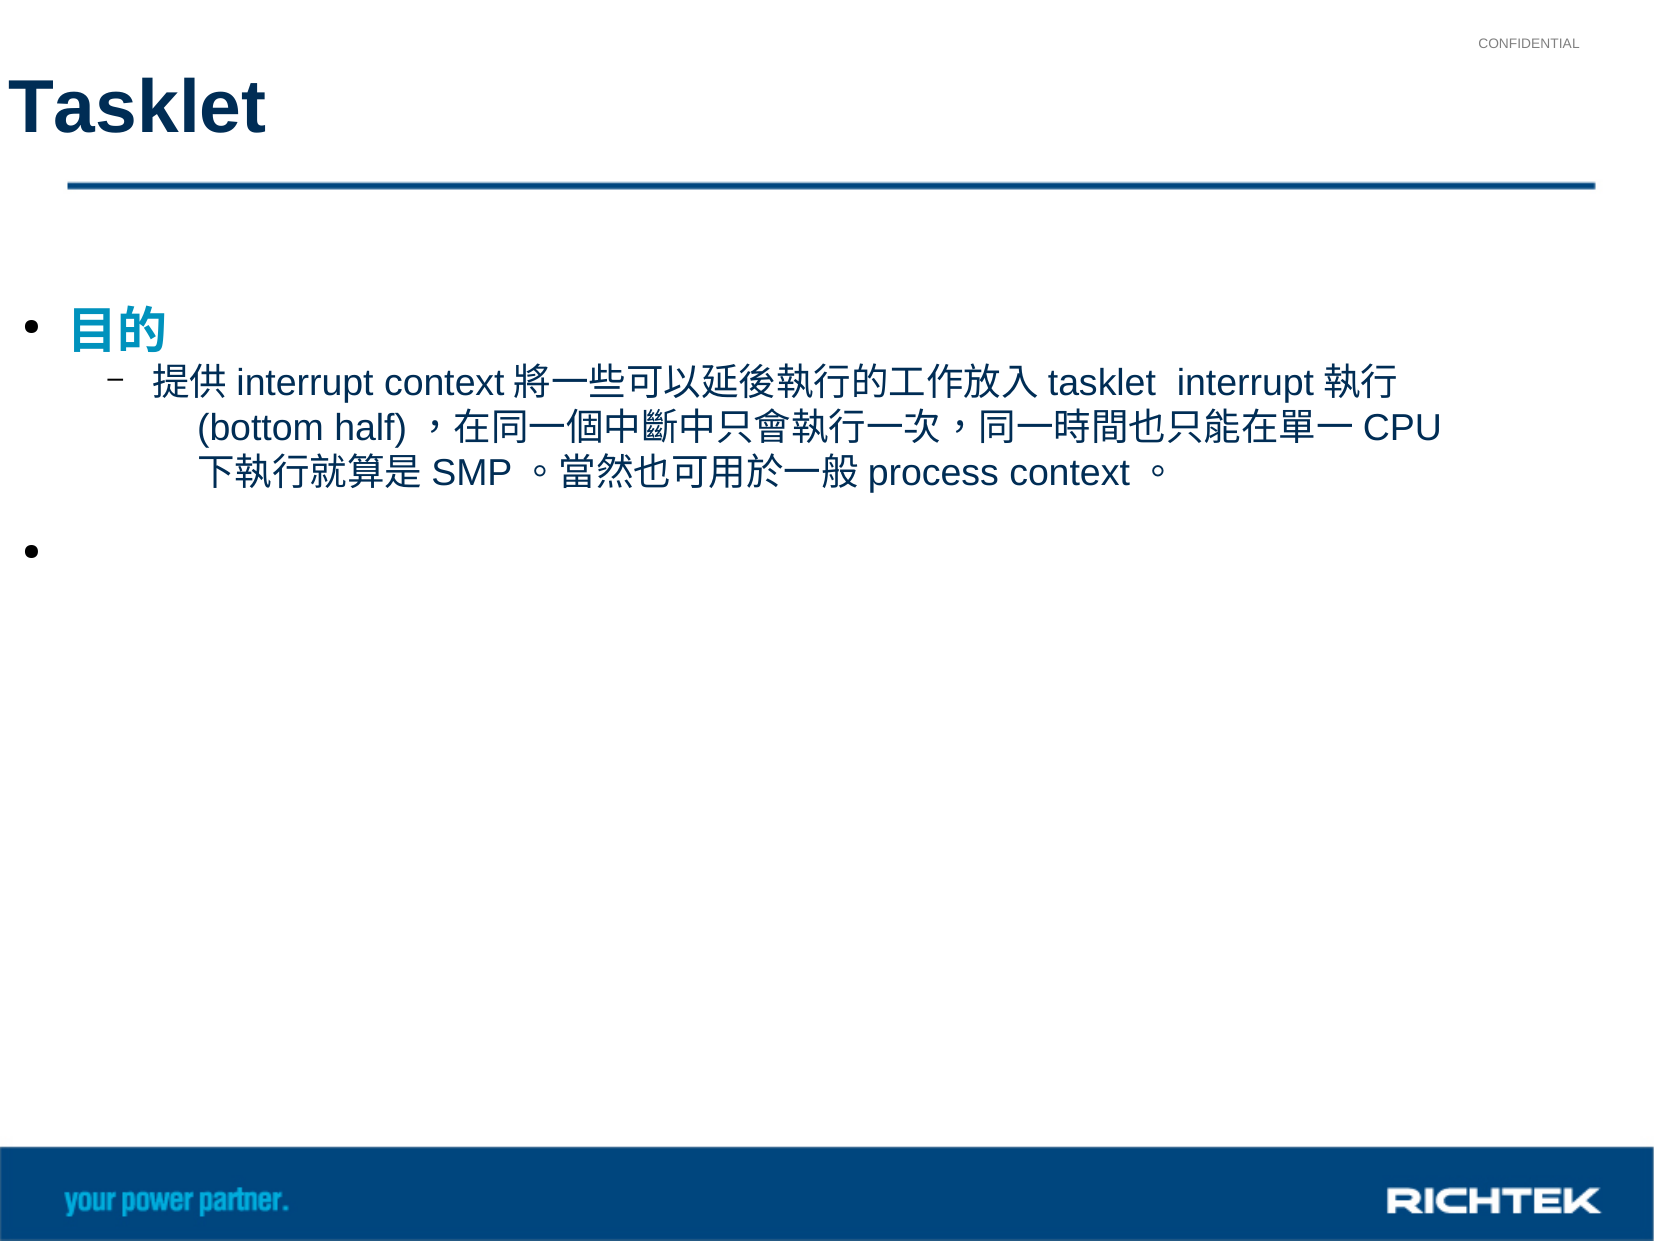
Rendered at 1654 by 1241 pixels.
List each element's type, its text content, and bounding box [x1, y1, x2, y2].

title Tasklet [0, 49, 1489, 257]
list 目的 提供interrupt context將一些可以延後執行的工作放入tasklet interrupt執行(bottom half)，在同一個中斷中只會執行一次，同一時間也只能在單一CPU下執行就算是SMP。當然也可用於一般process context。 [0, 290, 1489, 1010]
